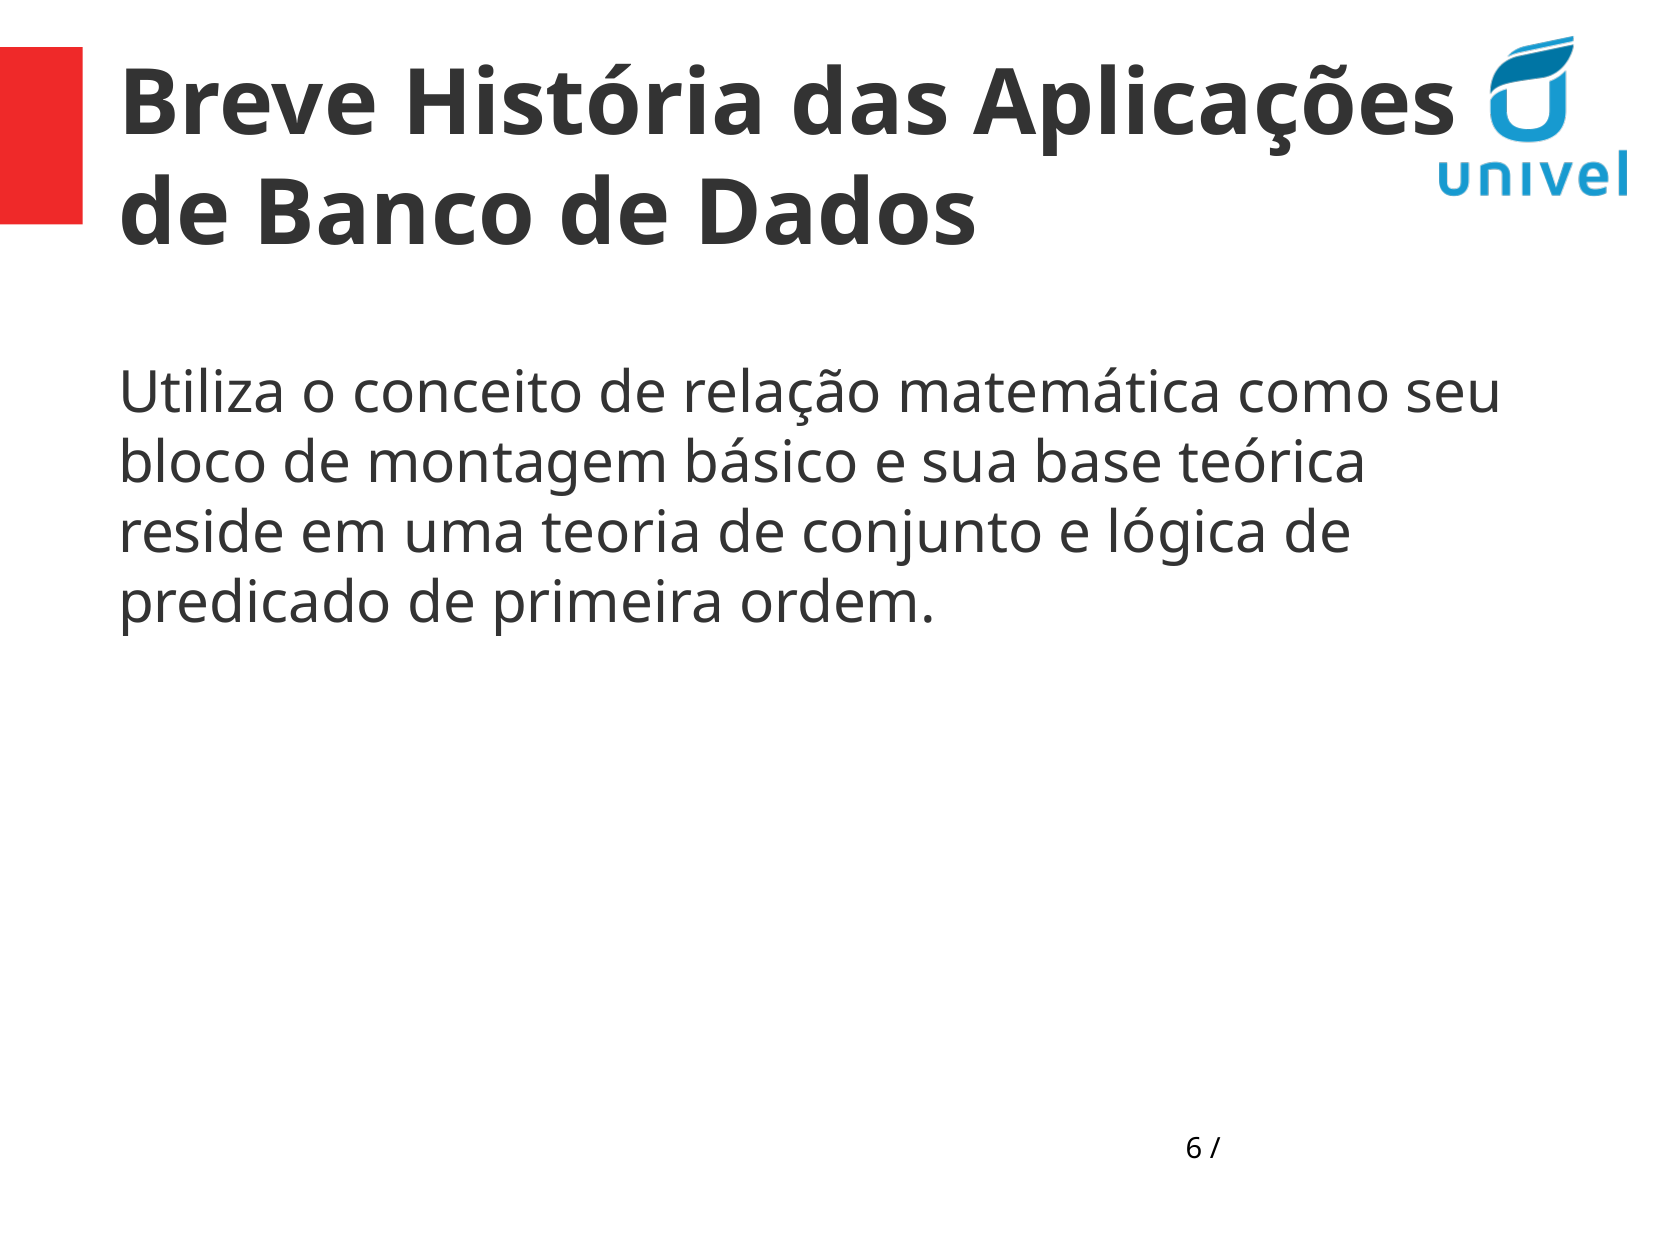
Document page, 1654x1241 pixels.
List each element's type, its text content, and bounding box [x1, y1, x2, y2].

text_box / [1185, 1129, 1571, 1216]
list Utiliza o conceito de relação matemática como seu bloco de montagem básico e sua base teórica reside em uma teoria de conjunto e lógica de predicado de primeira ordem. [118, 354, 1536, 1074]
title Breve História das Aplicações de Banco de Dados [118, 0, 1571, 314]
